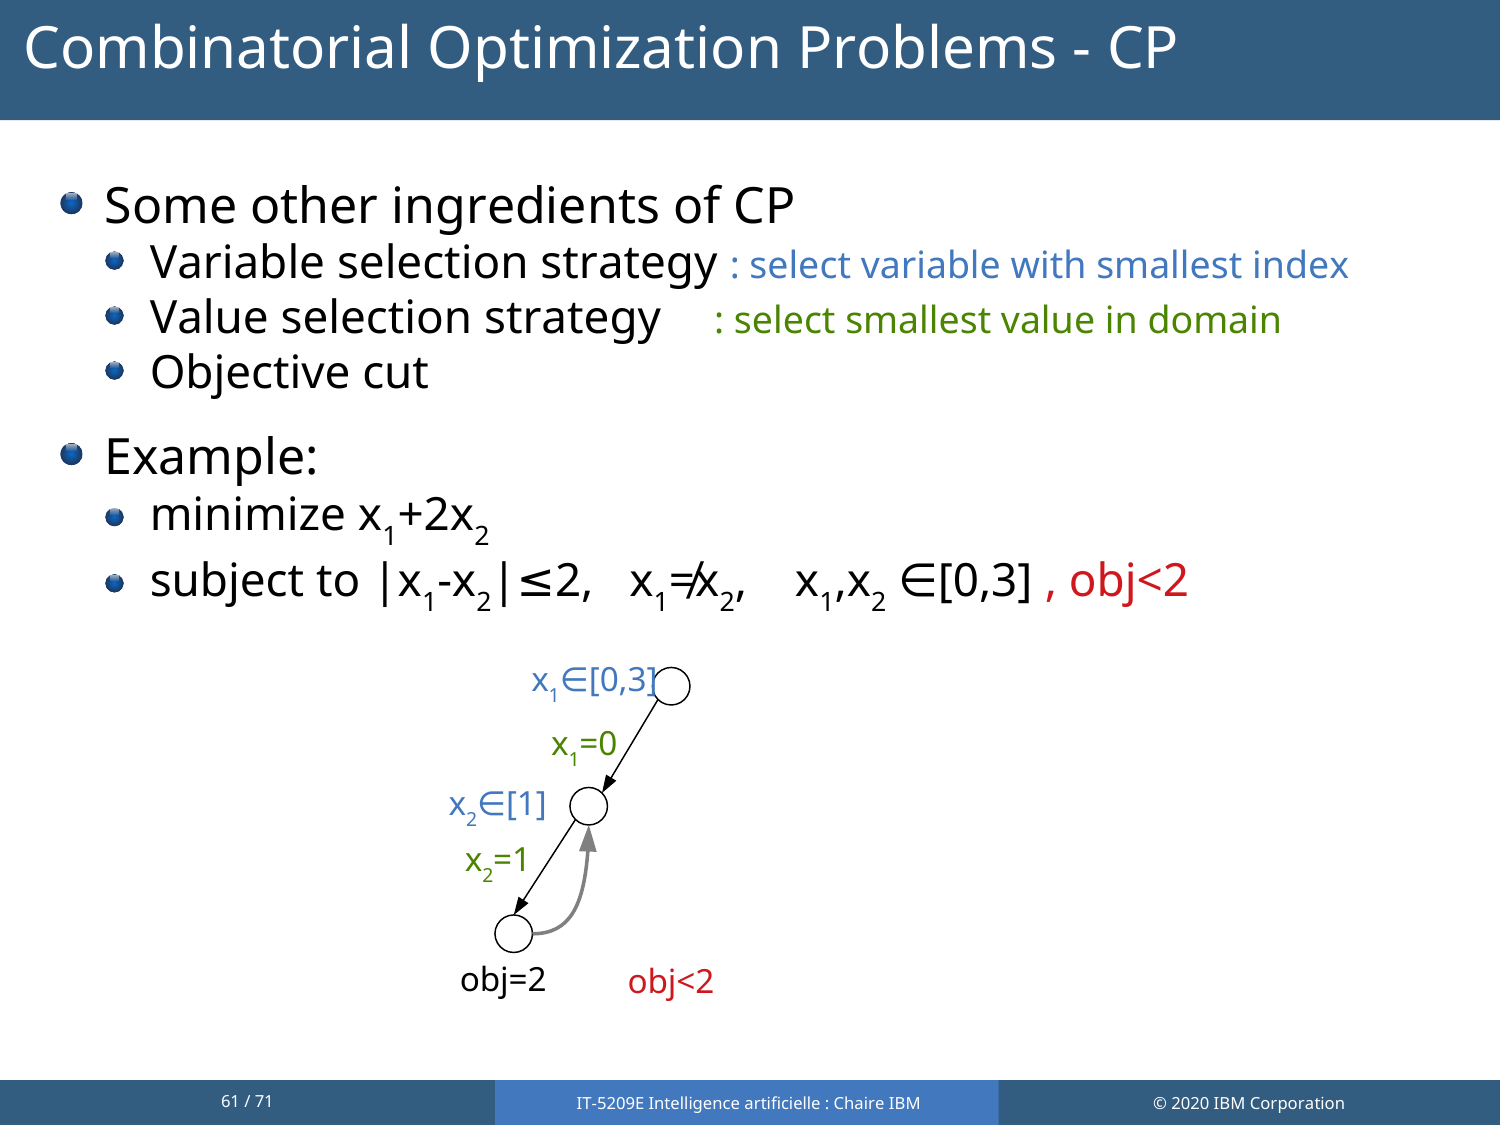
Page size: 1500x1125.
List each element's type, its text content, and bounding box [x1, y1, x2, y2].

text_box x2=1 [450, 831, 558, 901]
text_box x2∈[1] [433, 774, 629, 838]
text_box x1=0 [536, 715, 644, 785]
text_box obj<2 [612, 952, 758, 1008]
text_box [494, 915, 533, 950]
text_box x1∈[0,3] [516, 650, 712, 714]
text_box obj=2 [445, 950, 590, 1006]
list Some other ingredients of CP Variable selection strategy : select variable with smallest index Value selection strategy : select smallest value in domain Objective cut Example: minimize x1+2x2 subject to |x1-x2|≤2, x1≠x2, x1,x2 ∈[0,3] , obj<2 [45, 165, 1441, 1036]
title Combinatorial Optimization Problems - CP [0, 0, 1500, 121]
